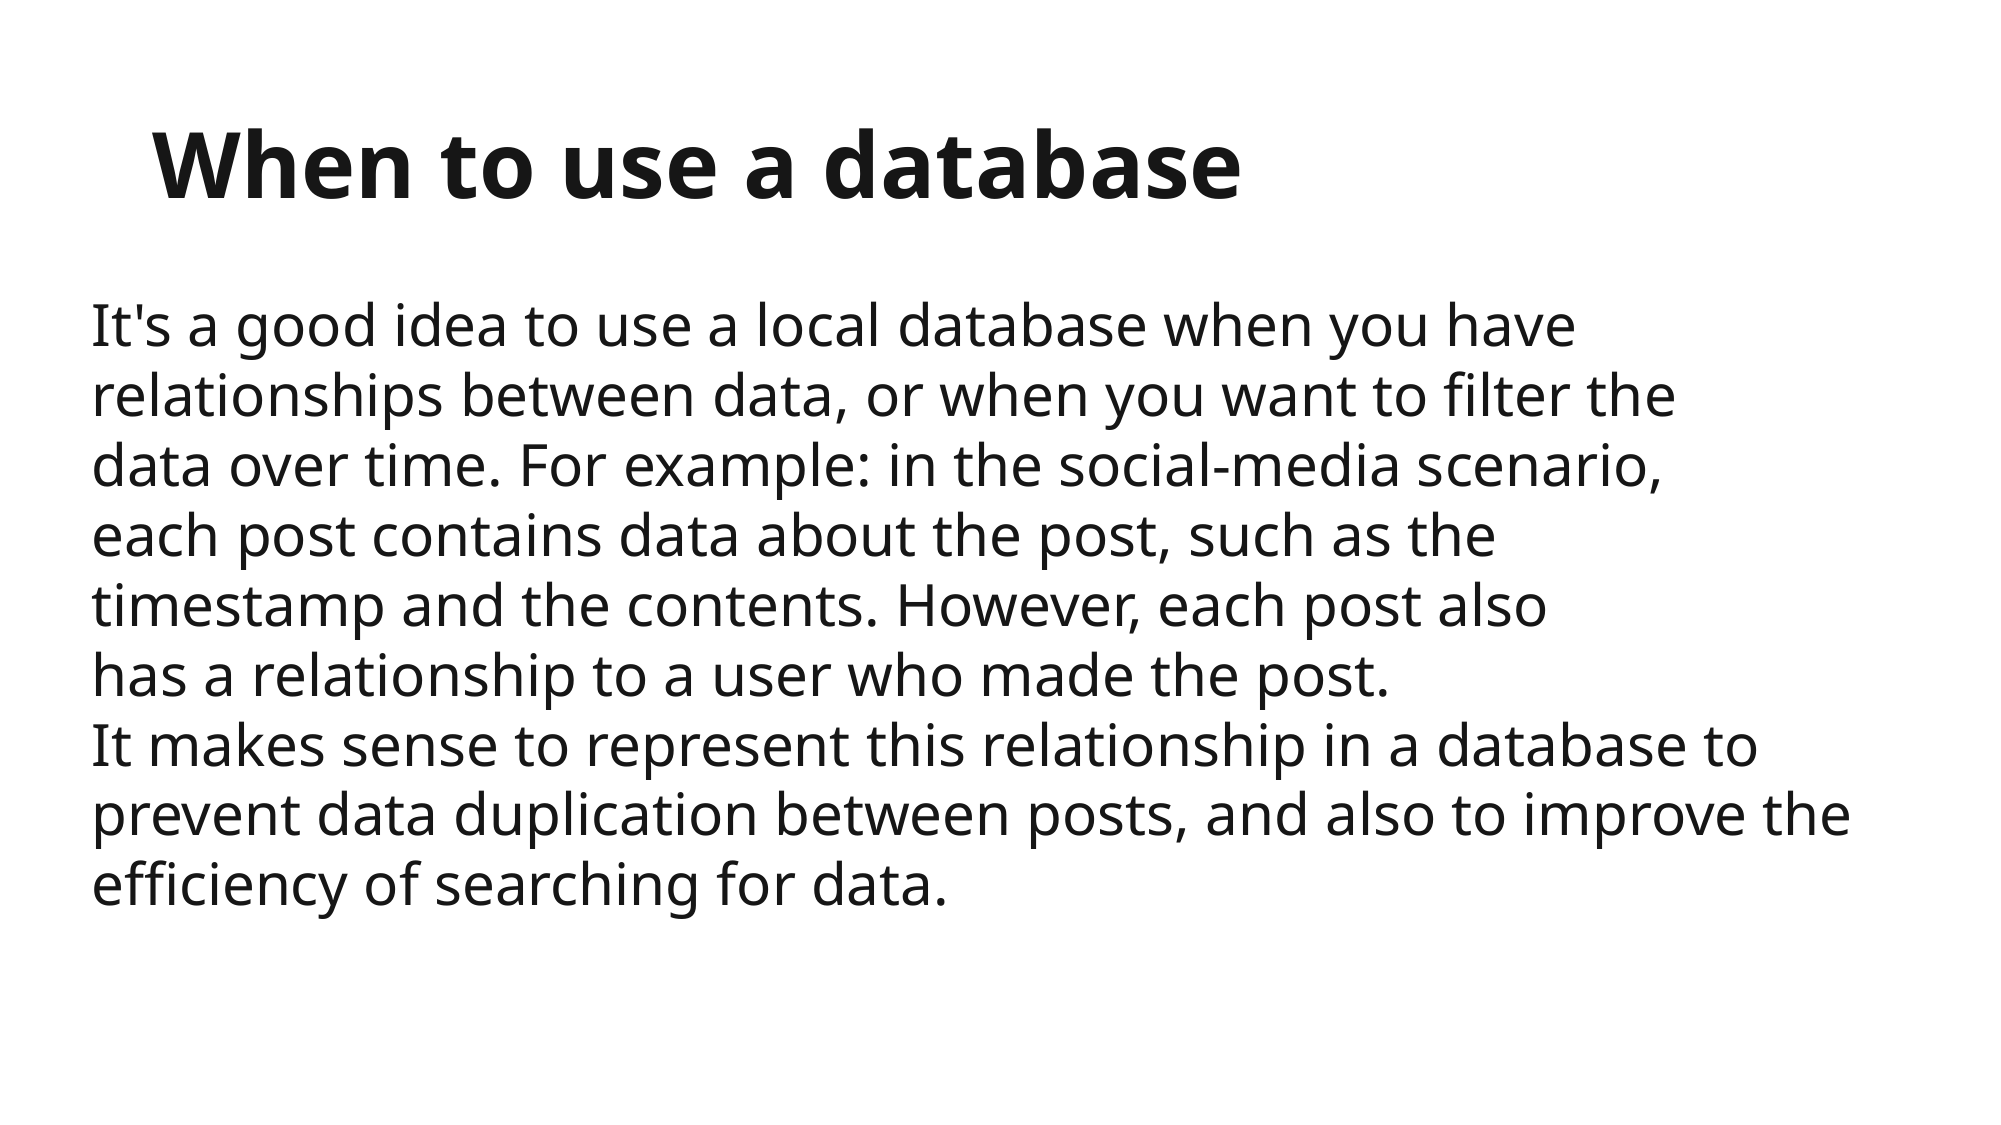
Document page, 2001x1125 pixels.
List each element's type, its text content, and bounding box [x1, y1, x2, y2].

title When to use a database [137, 59, 1863, 277]
list It's a good idea to use a local database when you have relationships between data, or when you want to filter the data over time. For example: in the social-media scenario, each post contains data about the post, such as the timestamp and the contents. However, each post also has a relationship to a user who made the post. It makes sense to represent this relationship in a database to prevent data duplication between posts, and also to improve the efficiency of searching for data. [76, 277, 2000, 929]
